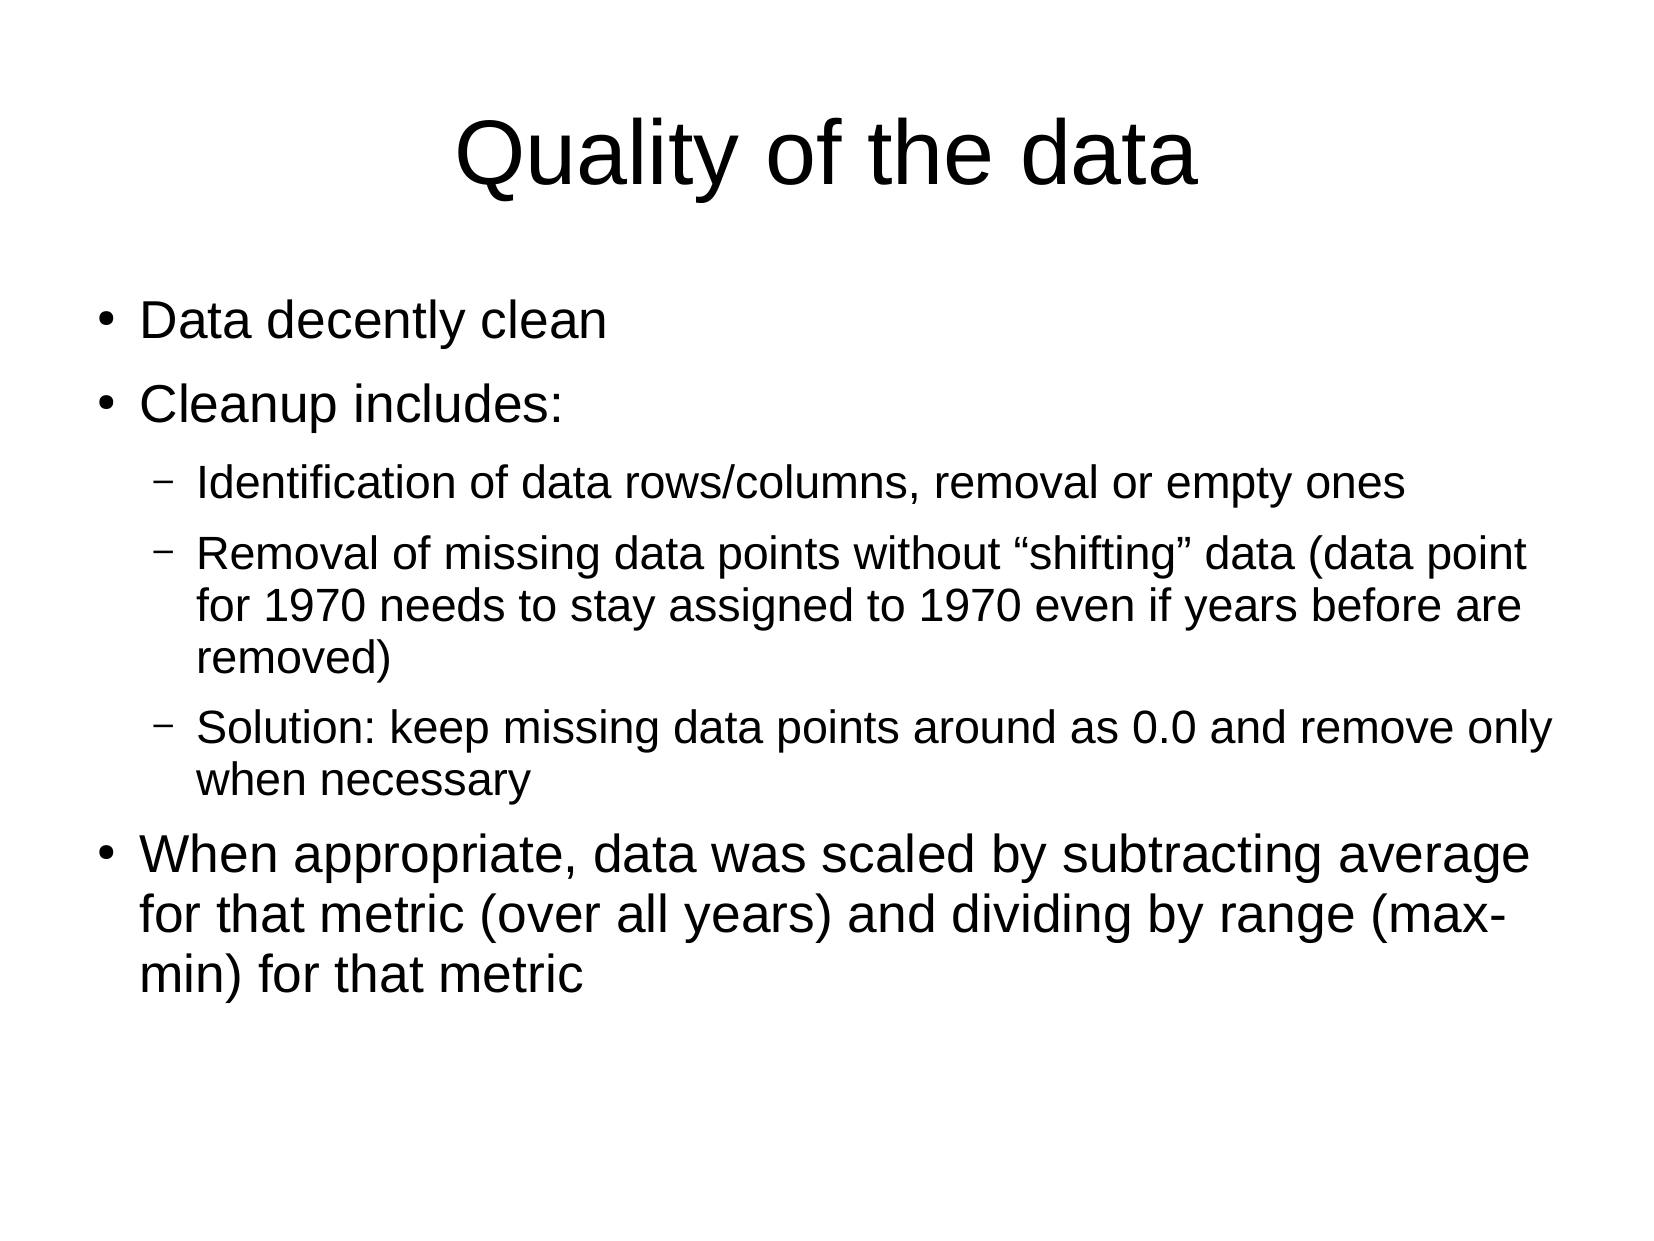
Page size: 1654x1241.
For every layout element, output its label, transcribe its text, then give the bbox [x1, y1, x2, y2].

list Data decently clean Cleanup includes: Identification of data rows/columns, removal or empty ones Removal of missing data points without “shifting” data (data point for 1970 needs to stay assigned to 1970 even if years before are removed) Solution: keep missing data points around as 0.0 and remove only when necessary When appropriate, data was scaled by subtracting average for that metric (over all years) and dividing by range (max-min) for that metric [82, 290, 1571, 1010]
title Quality of the data [82, 49, 1571, 257]
